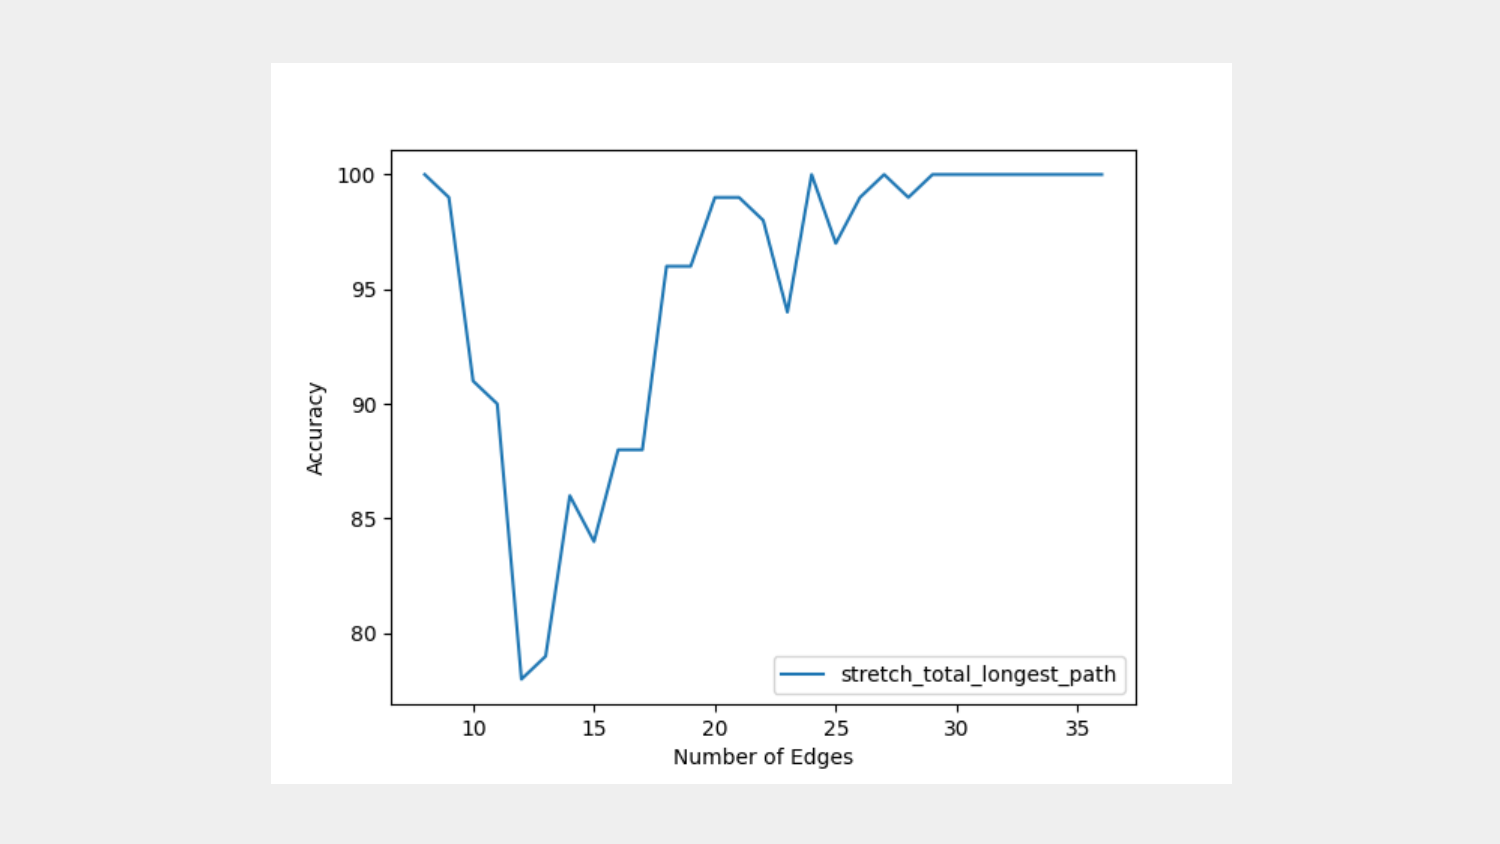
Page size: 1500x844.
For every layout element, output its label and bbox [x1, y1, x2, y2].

picture [271, 63, 1232, 784]
